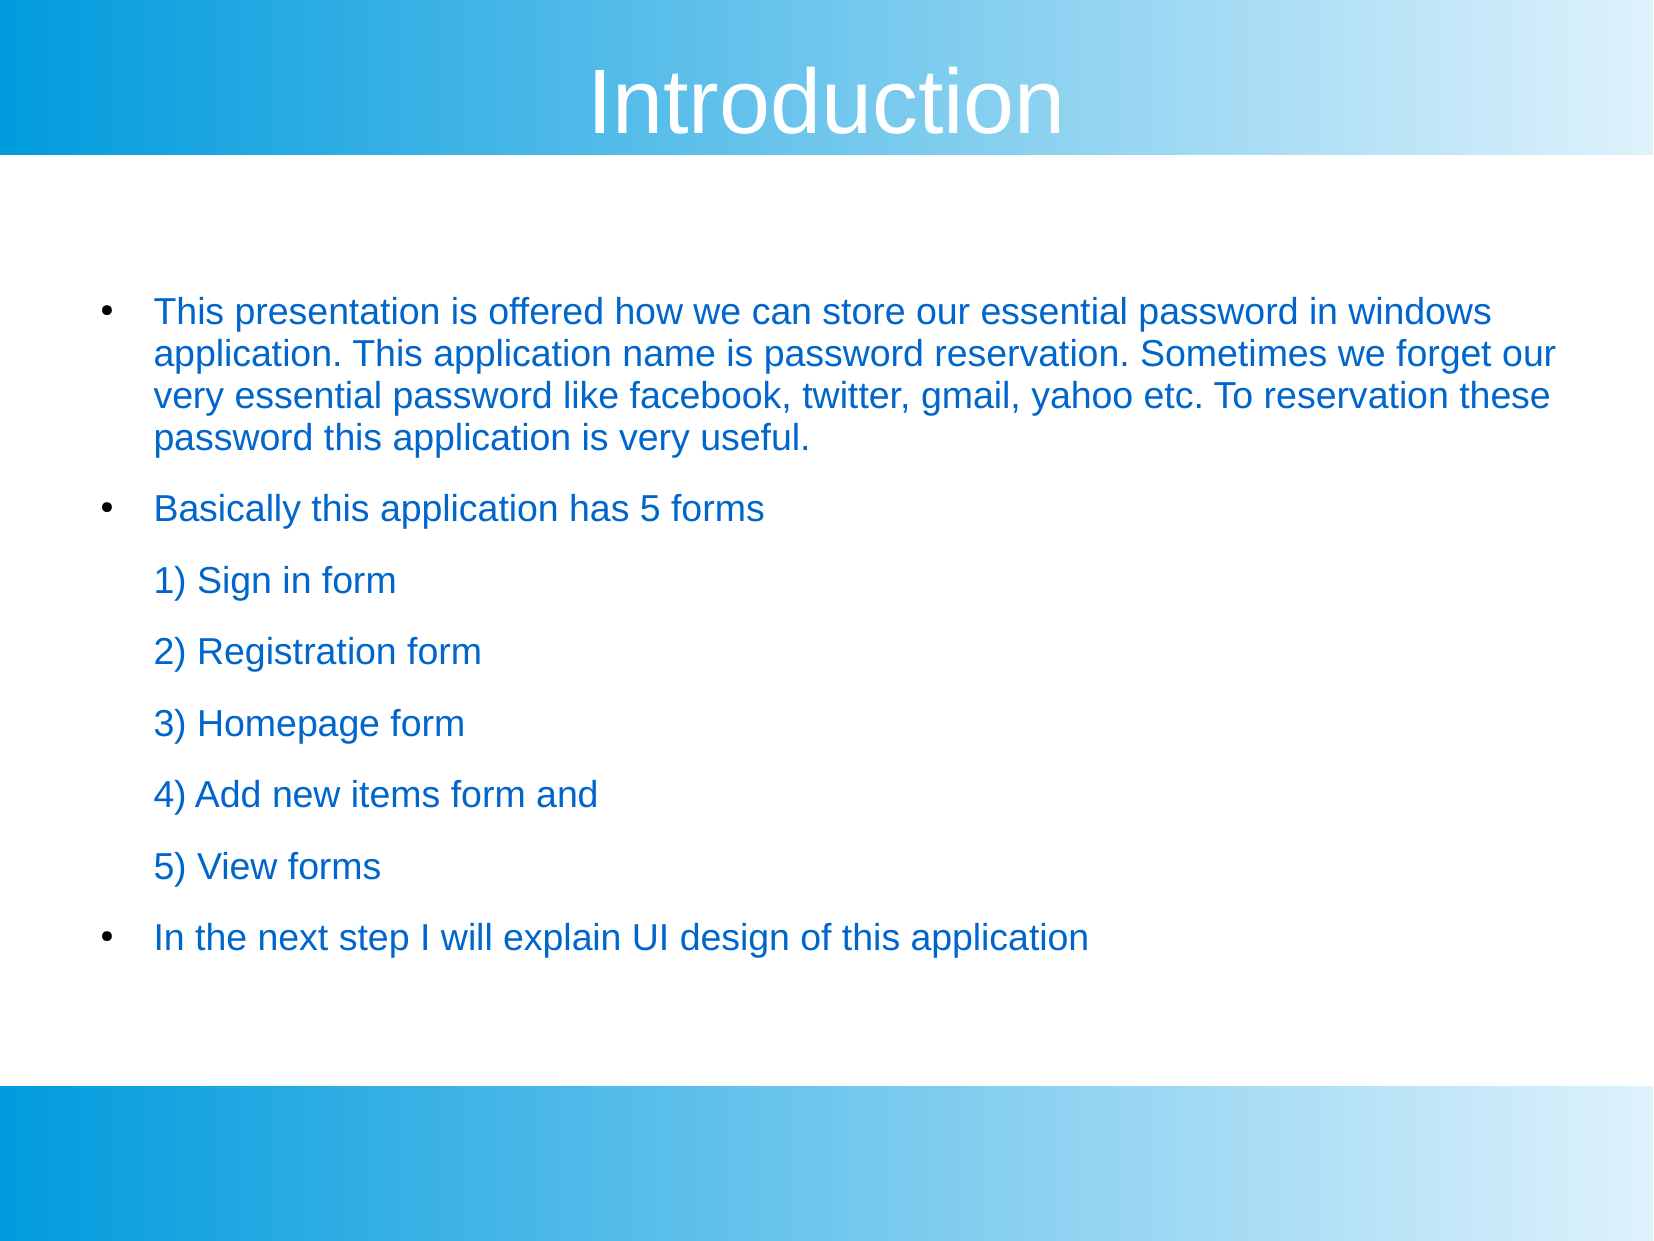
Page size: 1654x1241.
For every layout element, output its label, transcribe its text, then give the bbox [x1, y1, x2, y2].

list This presentation is offered how we can store our essential password in windows application. This application name is password reservation. Sometimes we forget our very essential password like facebook, twitter, gmail, yahoo etc. To reservation these password this application is very useful. Basically this application has 5 forms 1) Sign in form 2) Registration form 3) Homepage form 4) Add new items form and 5) View forms In the next step I will explain UI design of this application [82, 290, 1571, 1010]
title Introduction [82, 49, 1571, 155]
